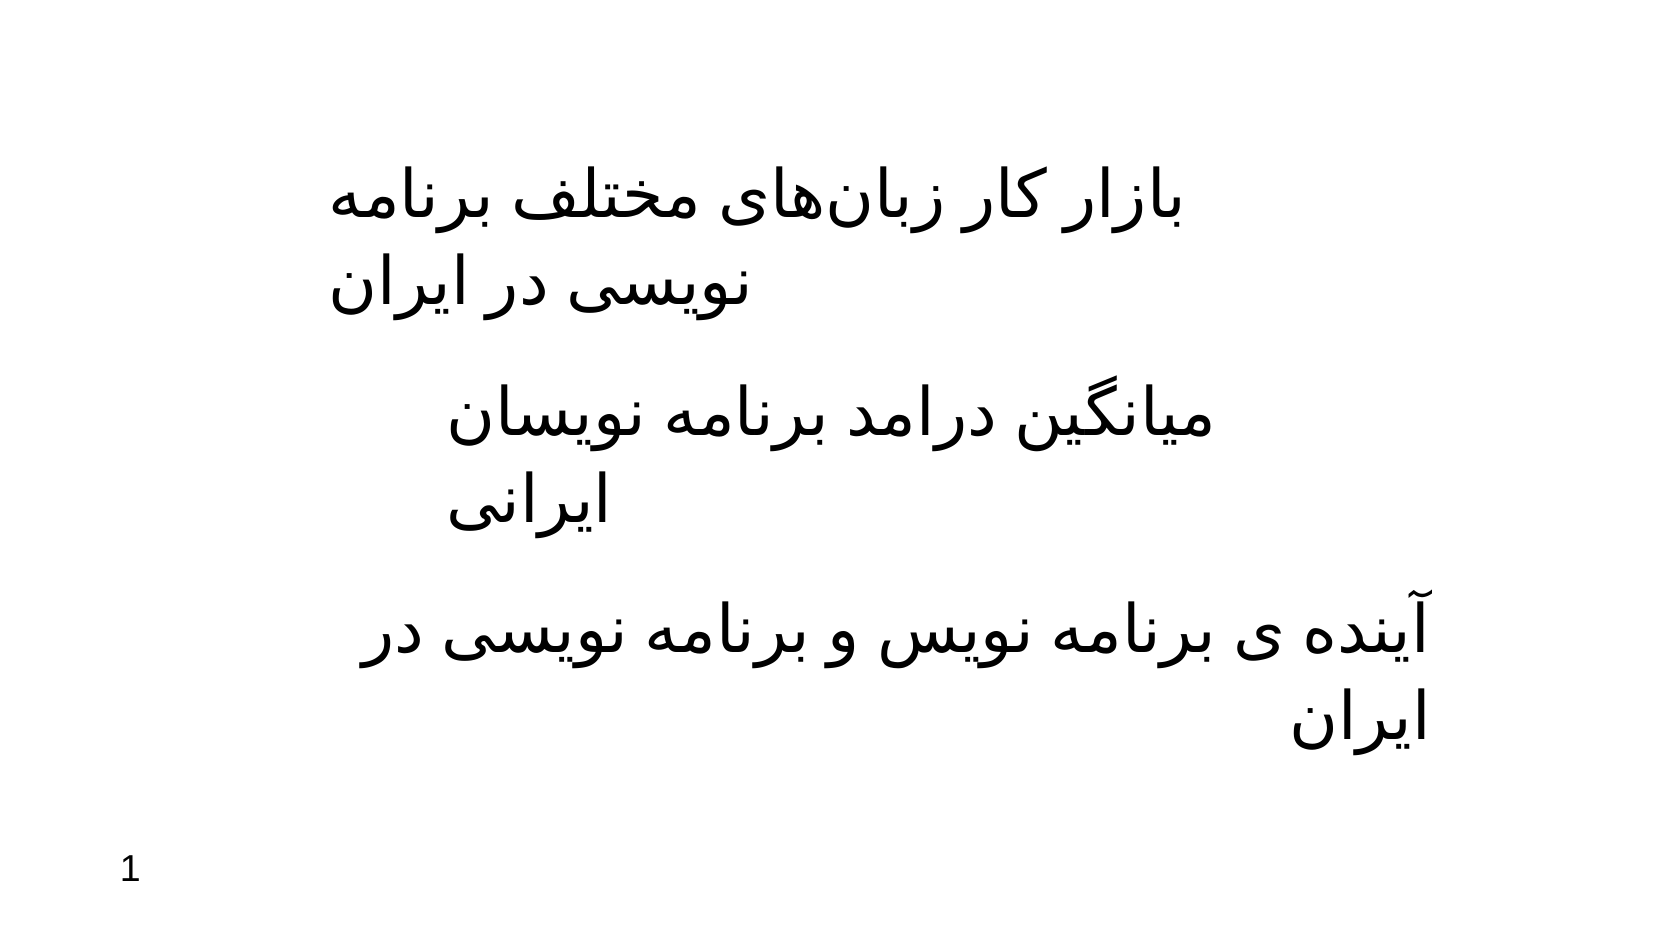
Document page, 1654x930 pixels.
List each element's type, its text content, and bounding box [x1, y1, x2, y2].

text_box بازار کار زبان‌های مختلف برنامه نویسی در ایران [314, 149, 1306, 232]
text_box آینده ی برنامه نویس و برنامه نویسی در ایران [347, 585, 1532, 733]
text_box میانگین درامد برنامه نویسان ایرانی [431, 368, 1321, 517]
text_box 1 [105, 840, 156, 897]
